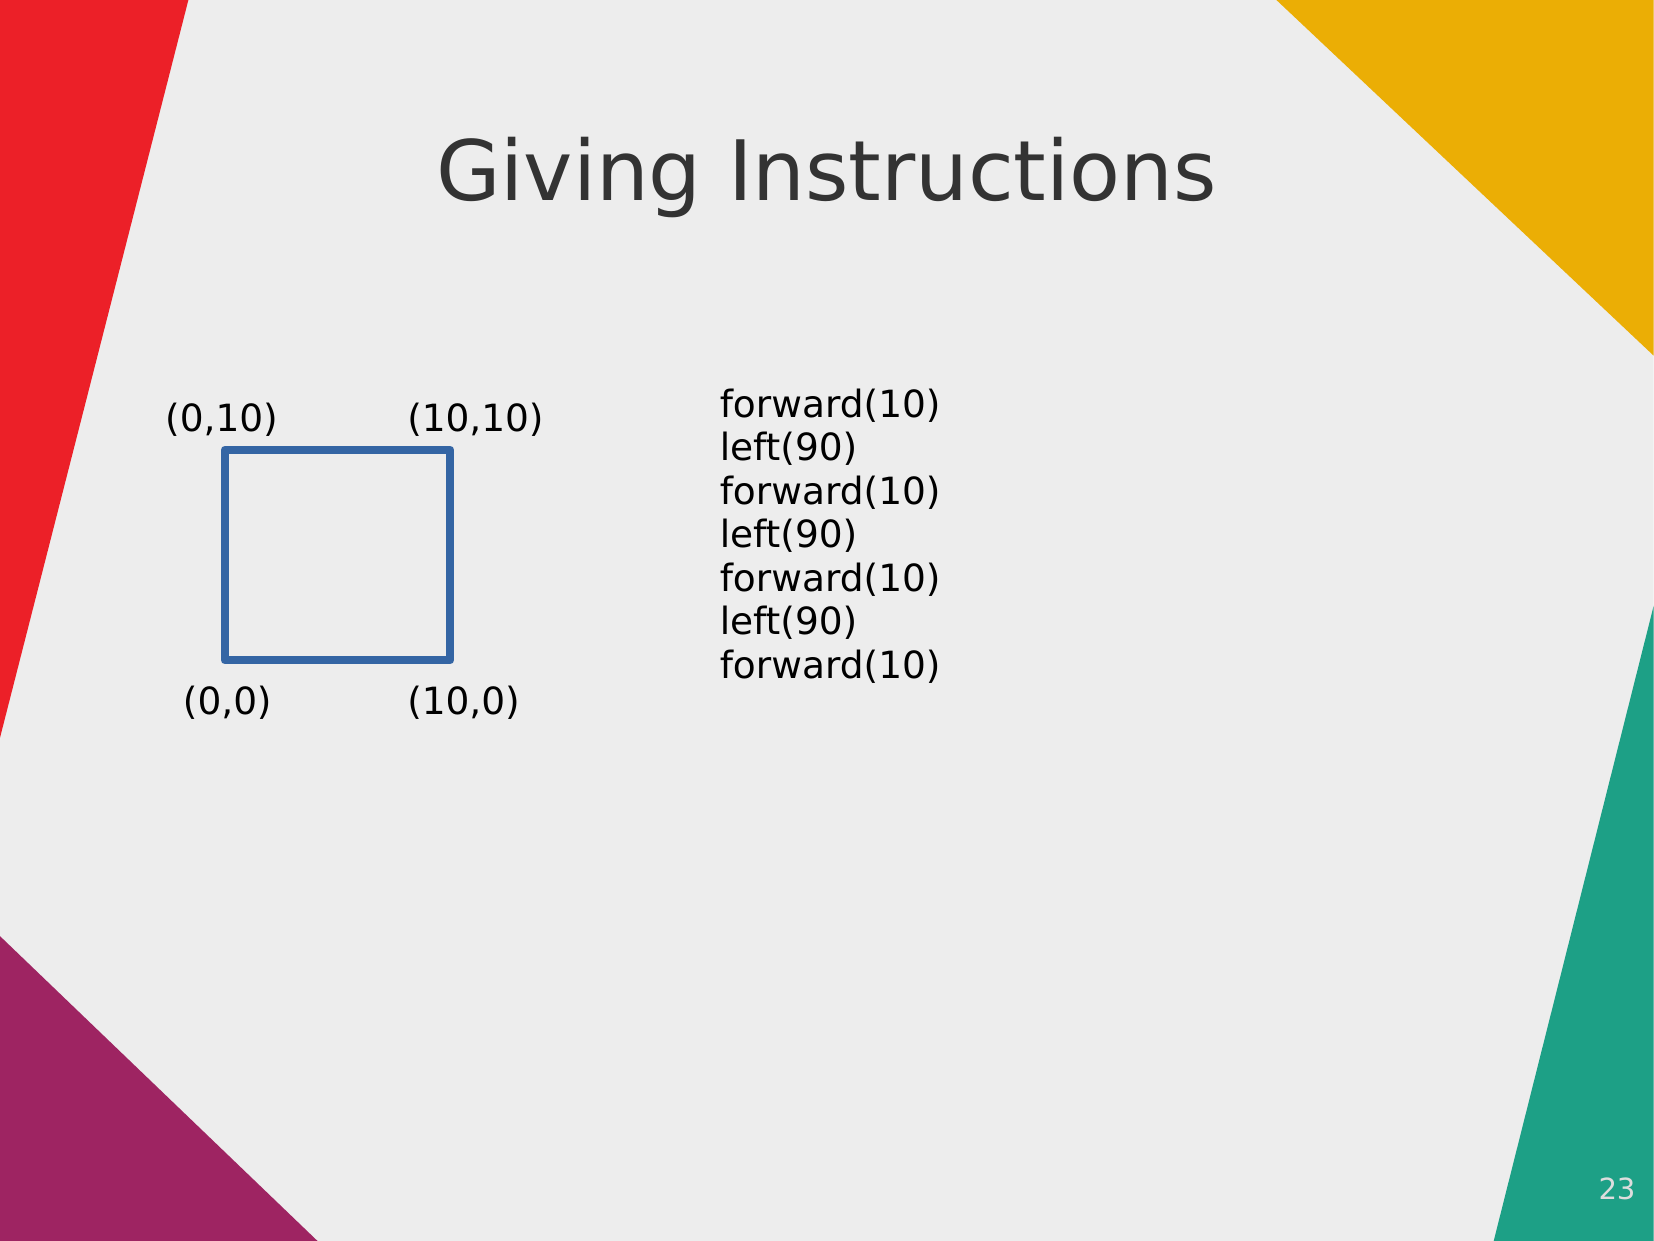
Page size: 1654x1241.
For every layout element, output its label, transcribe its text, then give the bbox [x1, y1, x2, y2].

text_box (10,0) [392, 672, 541, 775]
text_box (0,0) [168, 672, 289, 775]
text_box (0,10) [150, 388, 343, 491]
title Giving Instructions [114, 73, 1539, 271]
text_box forward(10) left(90) forward(10) left(90) forward(10) left(90) forward(10) [705, 375, 1306, 739]
text_box (10,10) [392, 388, 586, 491]
